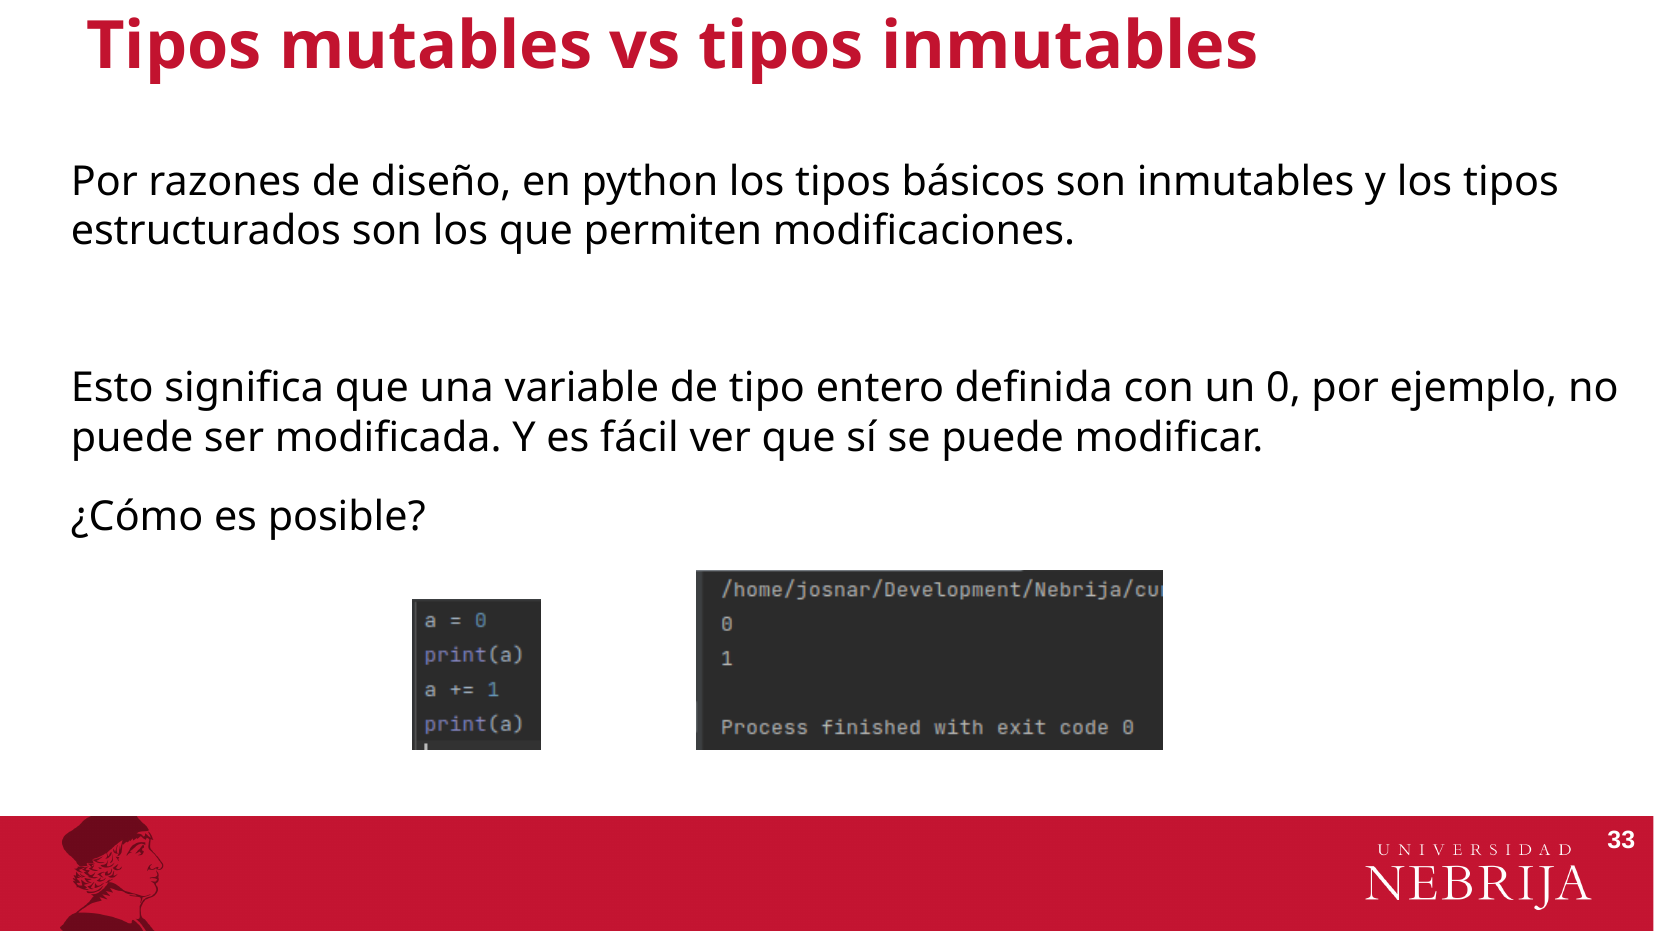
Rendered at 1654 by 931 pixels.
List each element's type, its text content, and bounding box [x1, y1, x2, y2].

text_box Tipos mutables vs tipos inmutables [0, 3, 1650, 75]
list Por razones de diseño, en python los tipos básicos son inmutables y los tipos estructurados son los que permiten modificaciones. Esto significa que una variable de tipo entero definida con un 0, por ejemplo, no puede ser modificada. Y es fácil ver que sí se puede modificar. ¿Cómo es posible? [0, 75, 1654, 826]
picture [696, 570, 1163, 751]
picture [0, 826, 1654, 931]
picture [412, 599, 541, 750]
